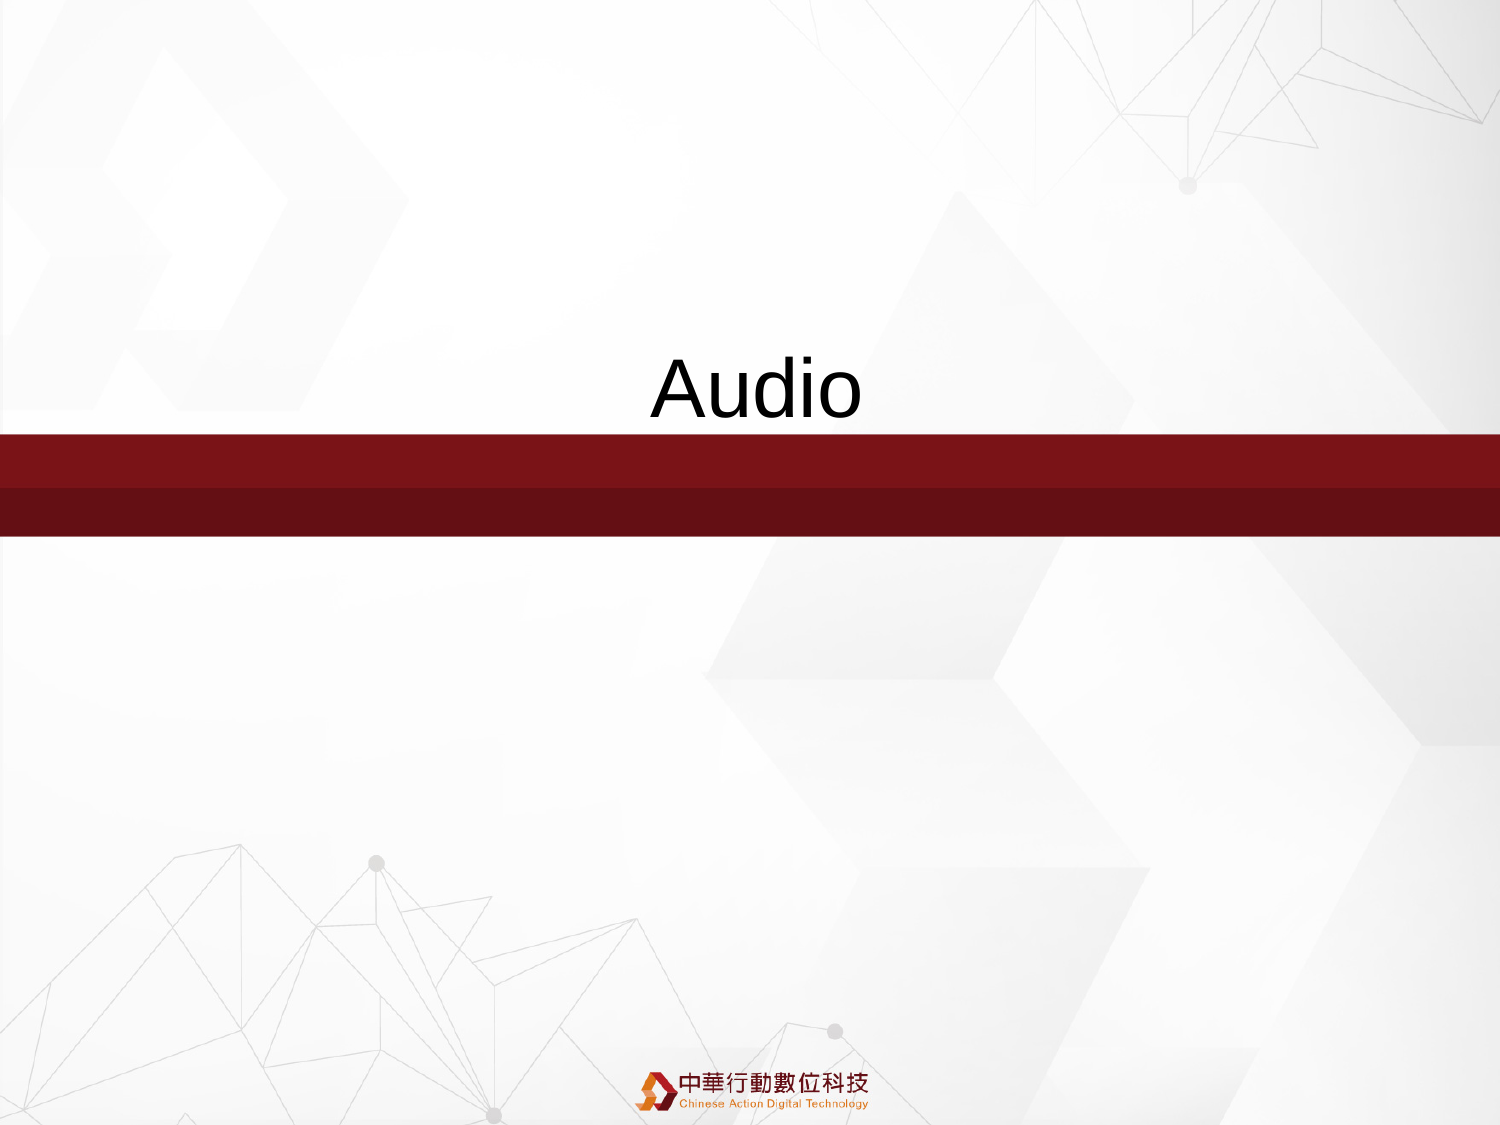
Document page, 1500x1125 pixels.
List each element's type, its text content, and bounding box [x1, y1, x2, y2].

subtitle Audio [82, 338, 1433, 538]
picture [0, 0, 1500, 1125]
